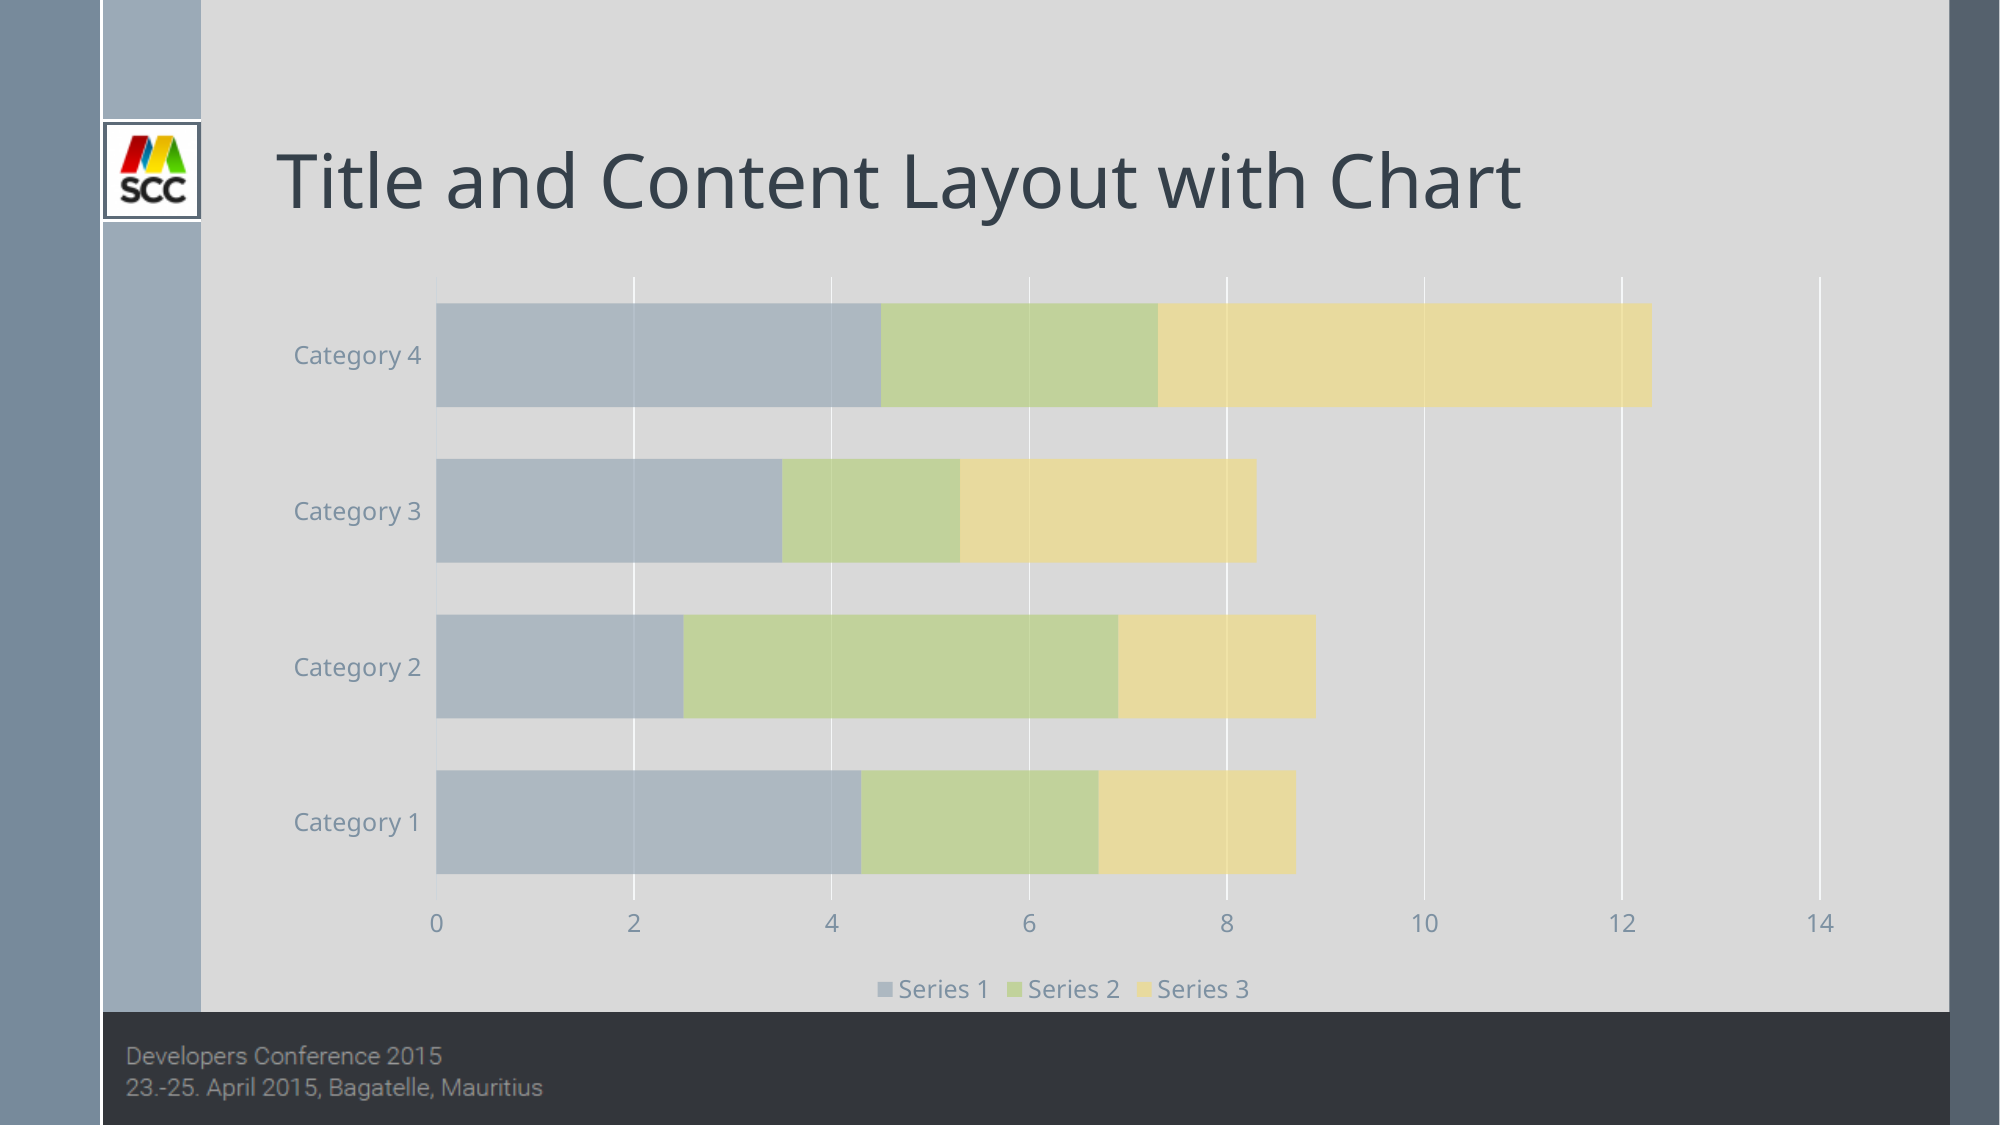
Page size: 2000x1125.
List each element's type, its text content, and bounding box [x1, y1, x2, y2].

chart [261, 262, 1867, 1013]
title Title and Content Layout with Chart [261, 29, 1867, 233]
